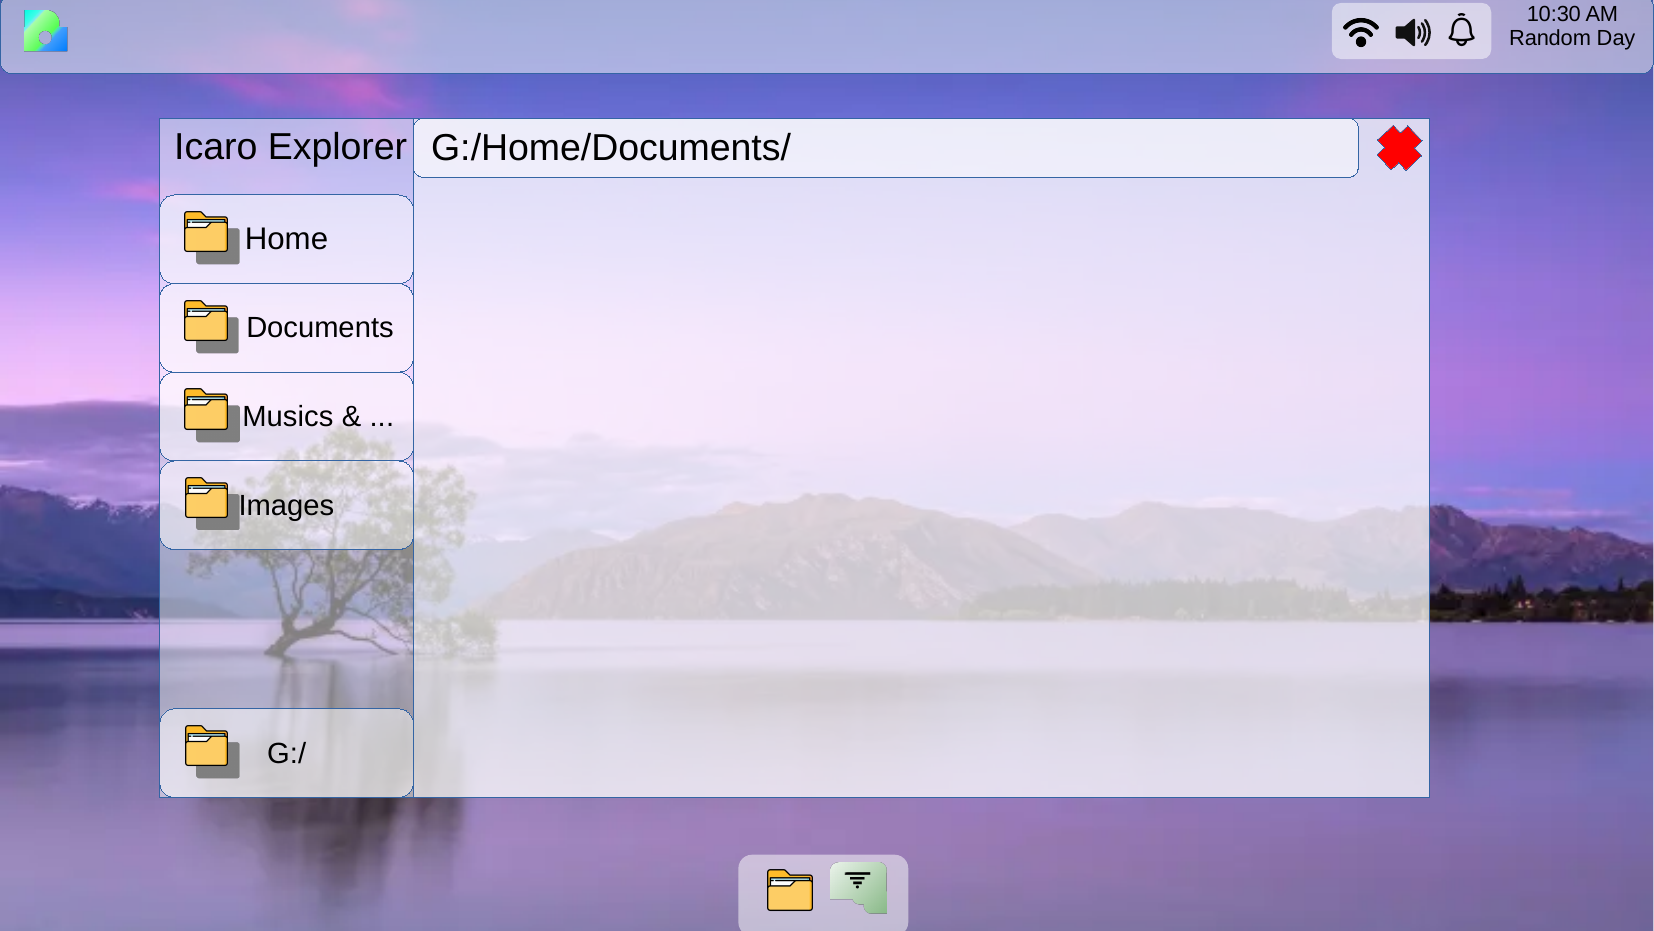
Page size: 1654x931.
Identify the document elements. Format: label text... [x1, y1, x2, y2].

picture [0, 0, 1654, 931]
text_box [89, 0, 1654, 74]
text_box [159, 362, 169, 383]
picture [1393, 12, 1433, 52]
picture [767, 867, 813, 913]
text_box [159, 273, 170, 294]
text_box Home [159, 194, 414, 284]
text_box [159, 785, 171, 798]
picture [1443, 11, 1480, 48]
text_box Images [159, 460, 414, 550]
picture [830, 862, 887, 919]
text_box Icaro Explorer [159, 118, 413, 178]
text_box [159, 450, 169, 473]
picture [1343, 14, 1379, 51]
text_box G:/ [159, 708, 414, 798]
text_box [738, 854, 909, 931]
text_box 10:30 AM Random Day [1491, 0, 1654, 64]
text_box [159, 118, 1430, 798]
text_box Documents [159, 284, 414, 372]
text_box Musics & ... [159, 372, 414, 461]
text_box G:/Home/Documents/ [413, 118, 1359, 178]
